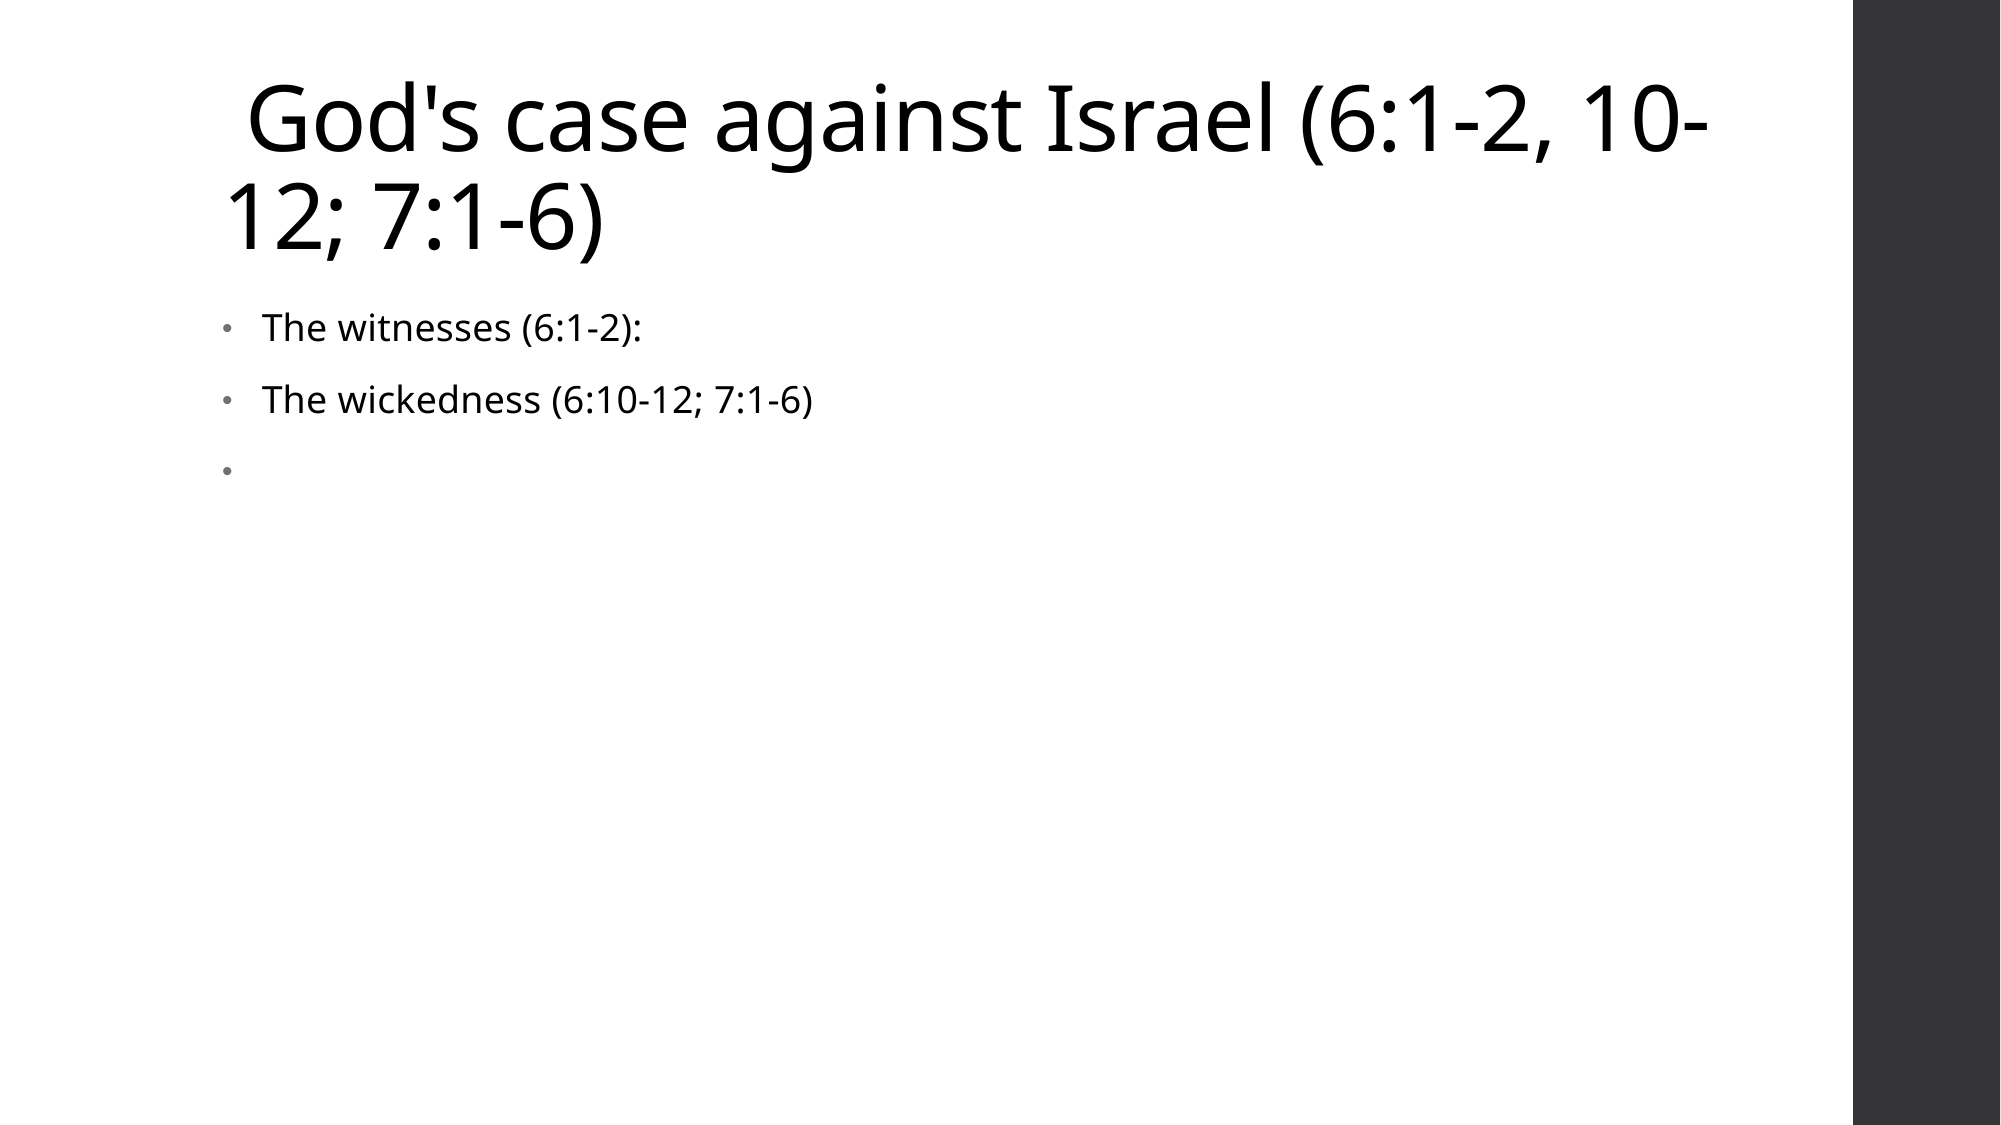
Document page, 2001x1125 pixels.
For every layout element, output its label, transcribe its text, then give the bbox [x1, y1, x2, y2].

list The witnesses (6:1-2): The wickedness (6:10-12; 7:1-6) [206, 299, 1617, 1014]
title God's case against Israel (6:1-2, 10-12; 7:1-6) [206, 60, 1797, 278]
